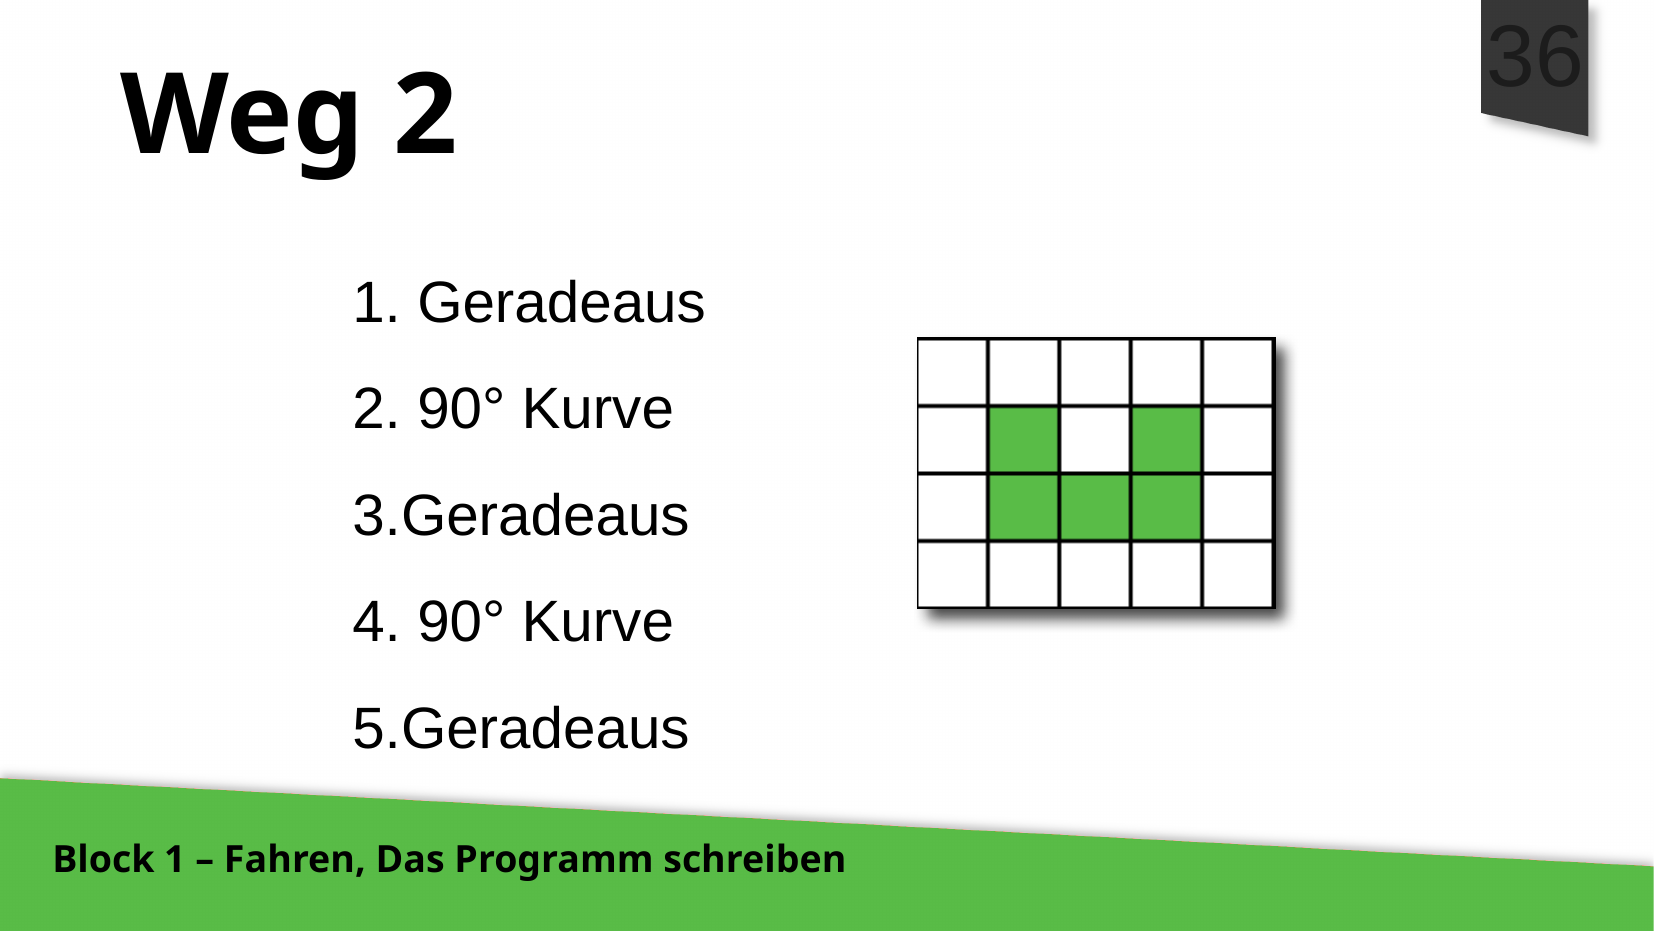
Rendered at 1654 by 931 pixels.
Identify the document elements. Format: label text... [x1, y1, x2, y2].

picture [0, 0, 1654, 931]
text_box Block 1 – Fahren, Das Programm schreiben [37, 825, 863, 901]
title Weg 2 [120, 32, 1501, 188]
text_box Geradeaus 90° Kurve Geradeaus 90° Kurve Geradeaus [337, 262, 826, 768]
text_box <number> [923, 0, 1599, 141]
